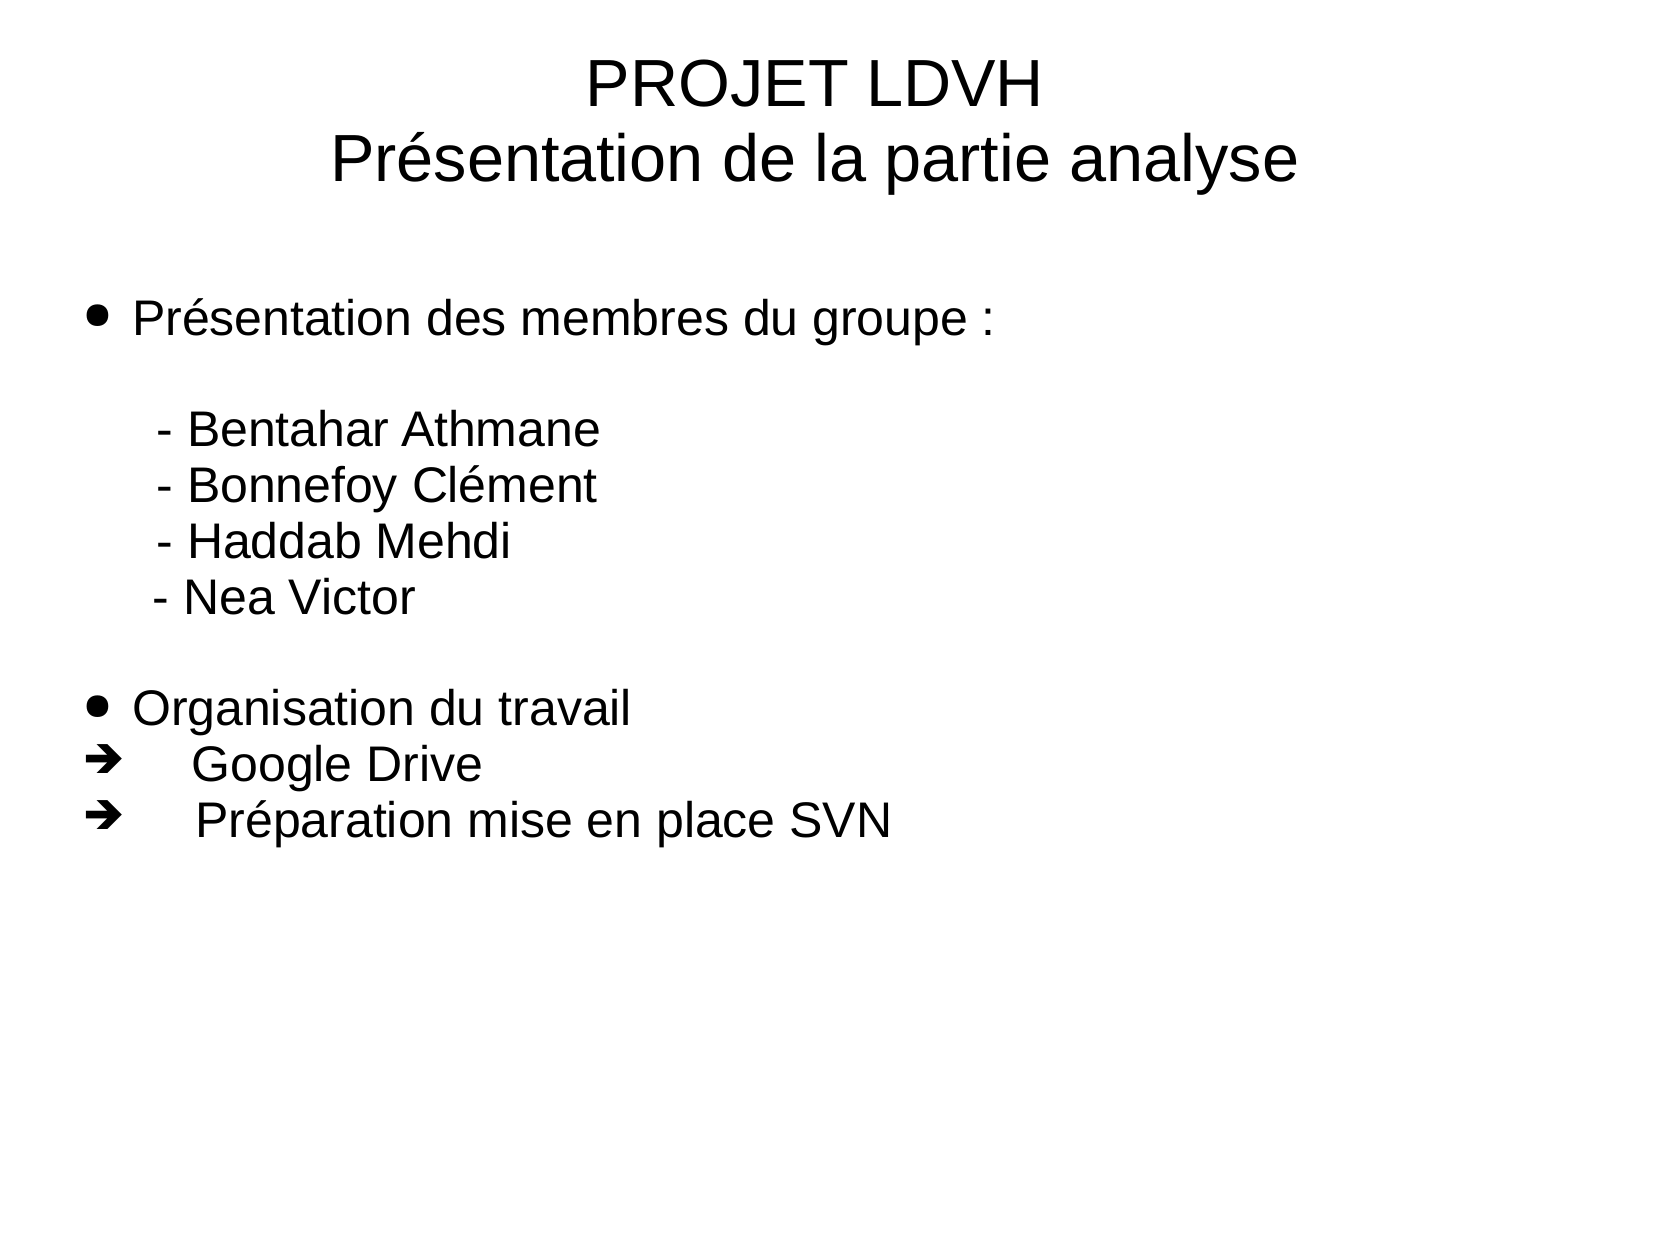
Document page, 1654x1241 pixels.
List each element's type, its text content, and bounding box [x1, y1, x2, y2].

title PROJET LDVH Présentation de la partie analyse [70, 17, 1560, 225]
subtitle Présentation des membres du groupe : - Bentahar Athmane - Bonnefoy Clément - Haddab Mehdi - Nea Victor Organisation du travail Google Drive Préparation mise en place SVN [82, 290, 1571, 1010]
